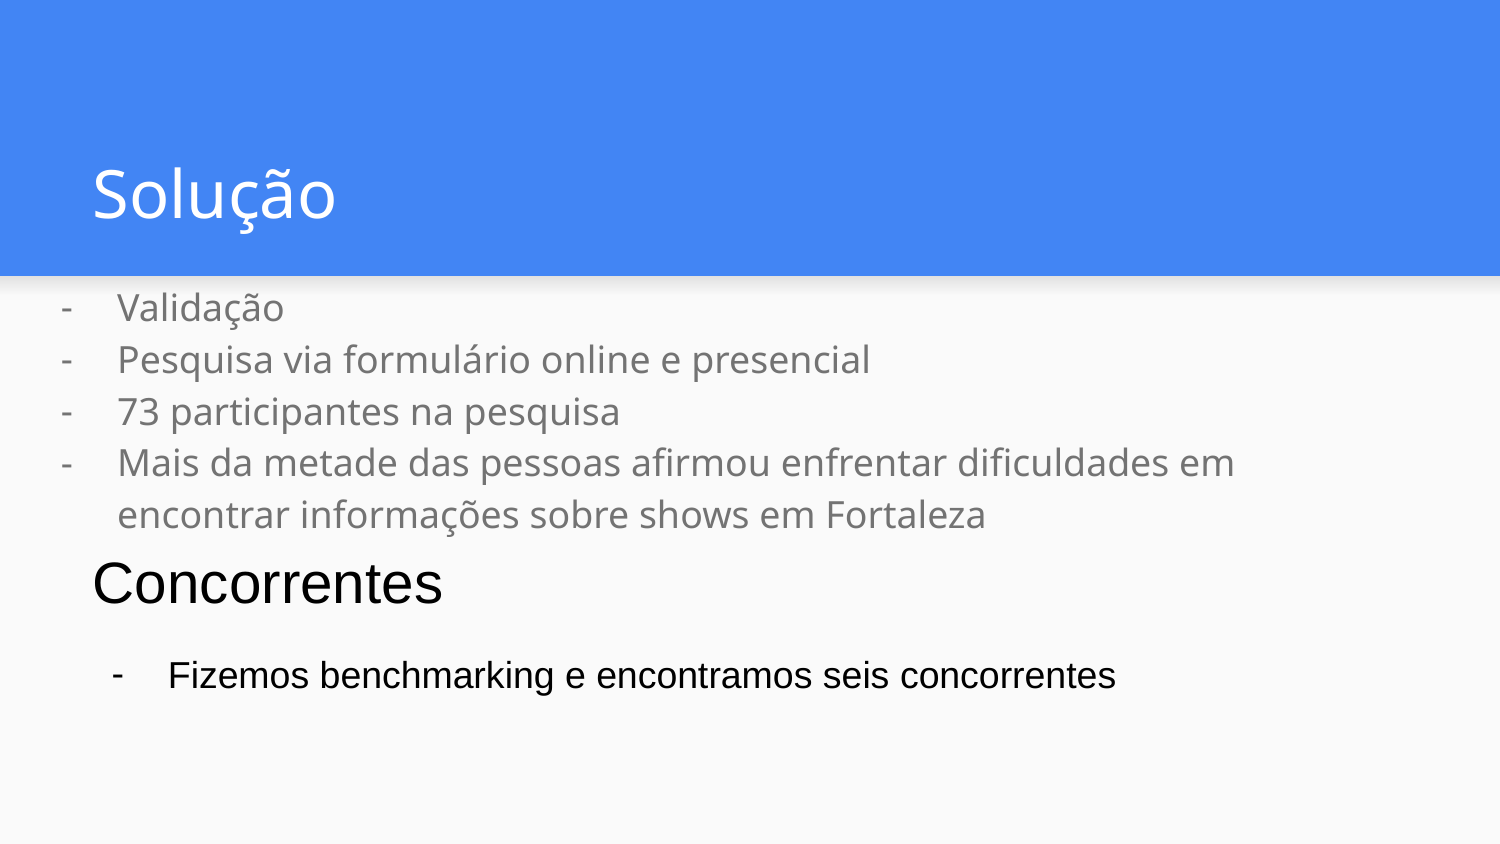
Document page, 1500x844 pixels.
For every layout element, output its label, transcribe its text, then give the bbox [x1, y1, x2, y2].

title Solução [77, 121, 1427, 248]
list Validação Pesquisa via formulário online e presencial 73 participantes na pesquisa Mais da metade das pessoas afirmou enfrentar dificuldades em encontrar informações sobre shows em Fortaleza [27, 262, 1425, 448]
text_box Concorrentes Fizemos benchmarking e encontramos seis concorrentes [77, 530, 1375, 844]
